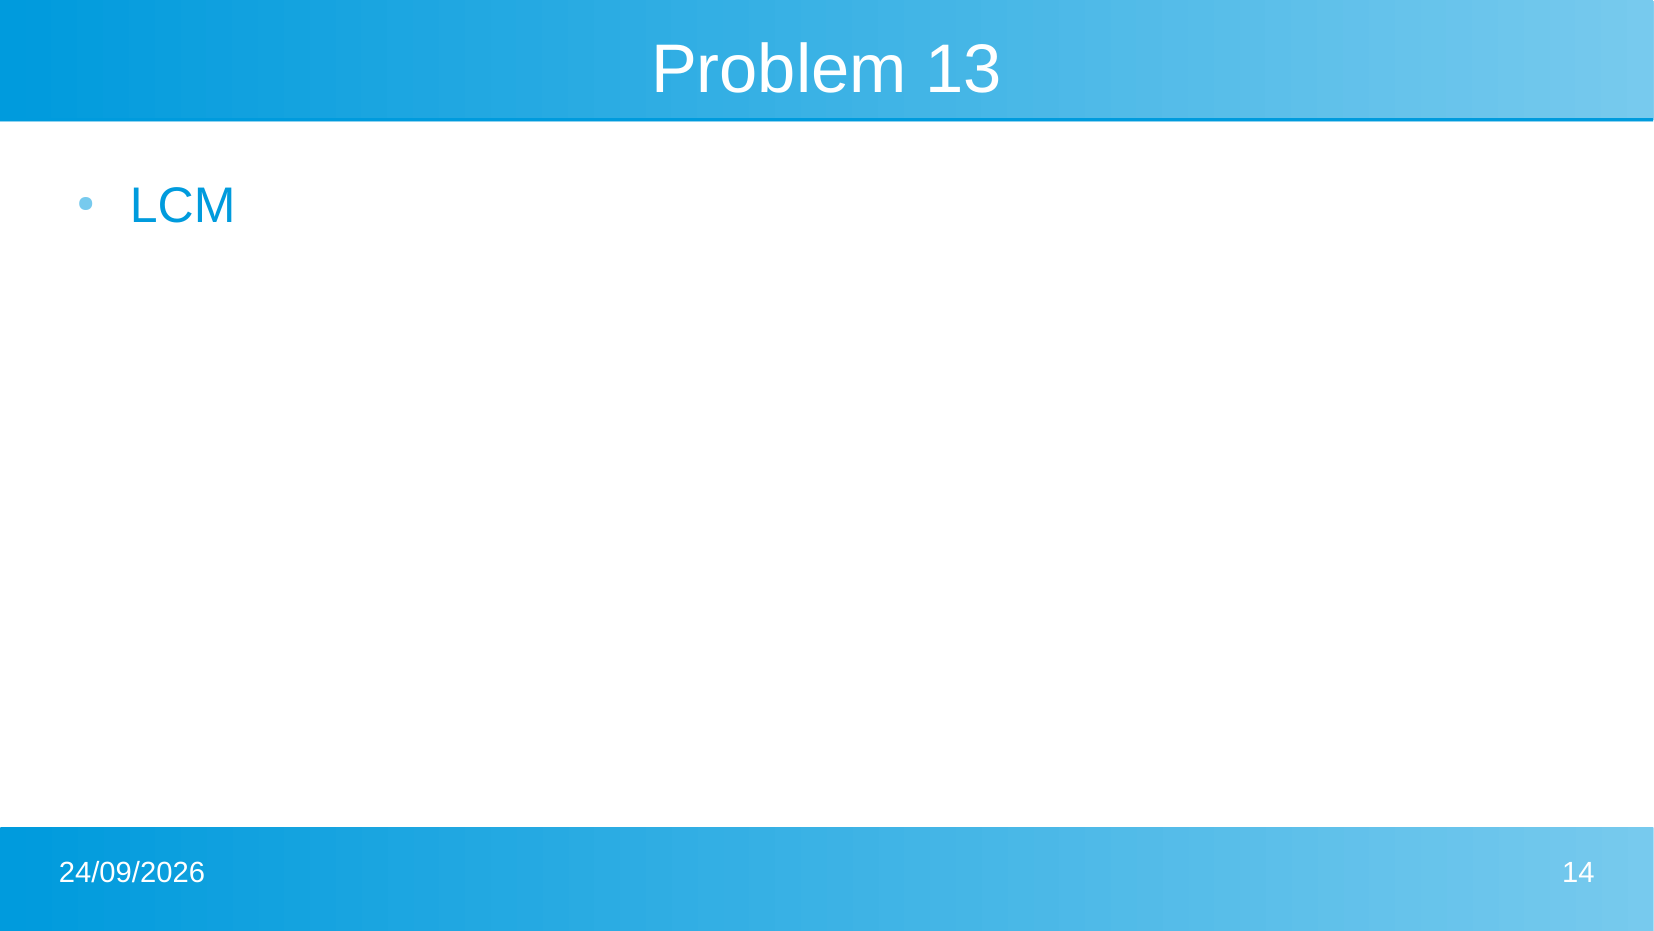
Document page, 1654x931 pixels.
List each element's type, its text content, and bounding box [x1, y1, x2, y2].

list LCM [59, 177, 1595, 768]
title Problem 13 [59, 29, 1595, 108]
